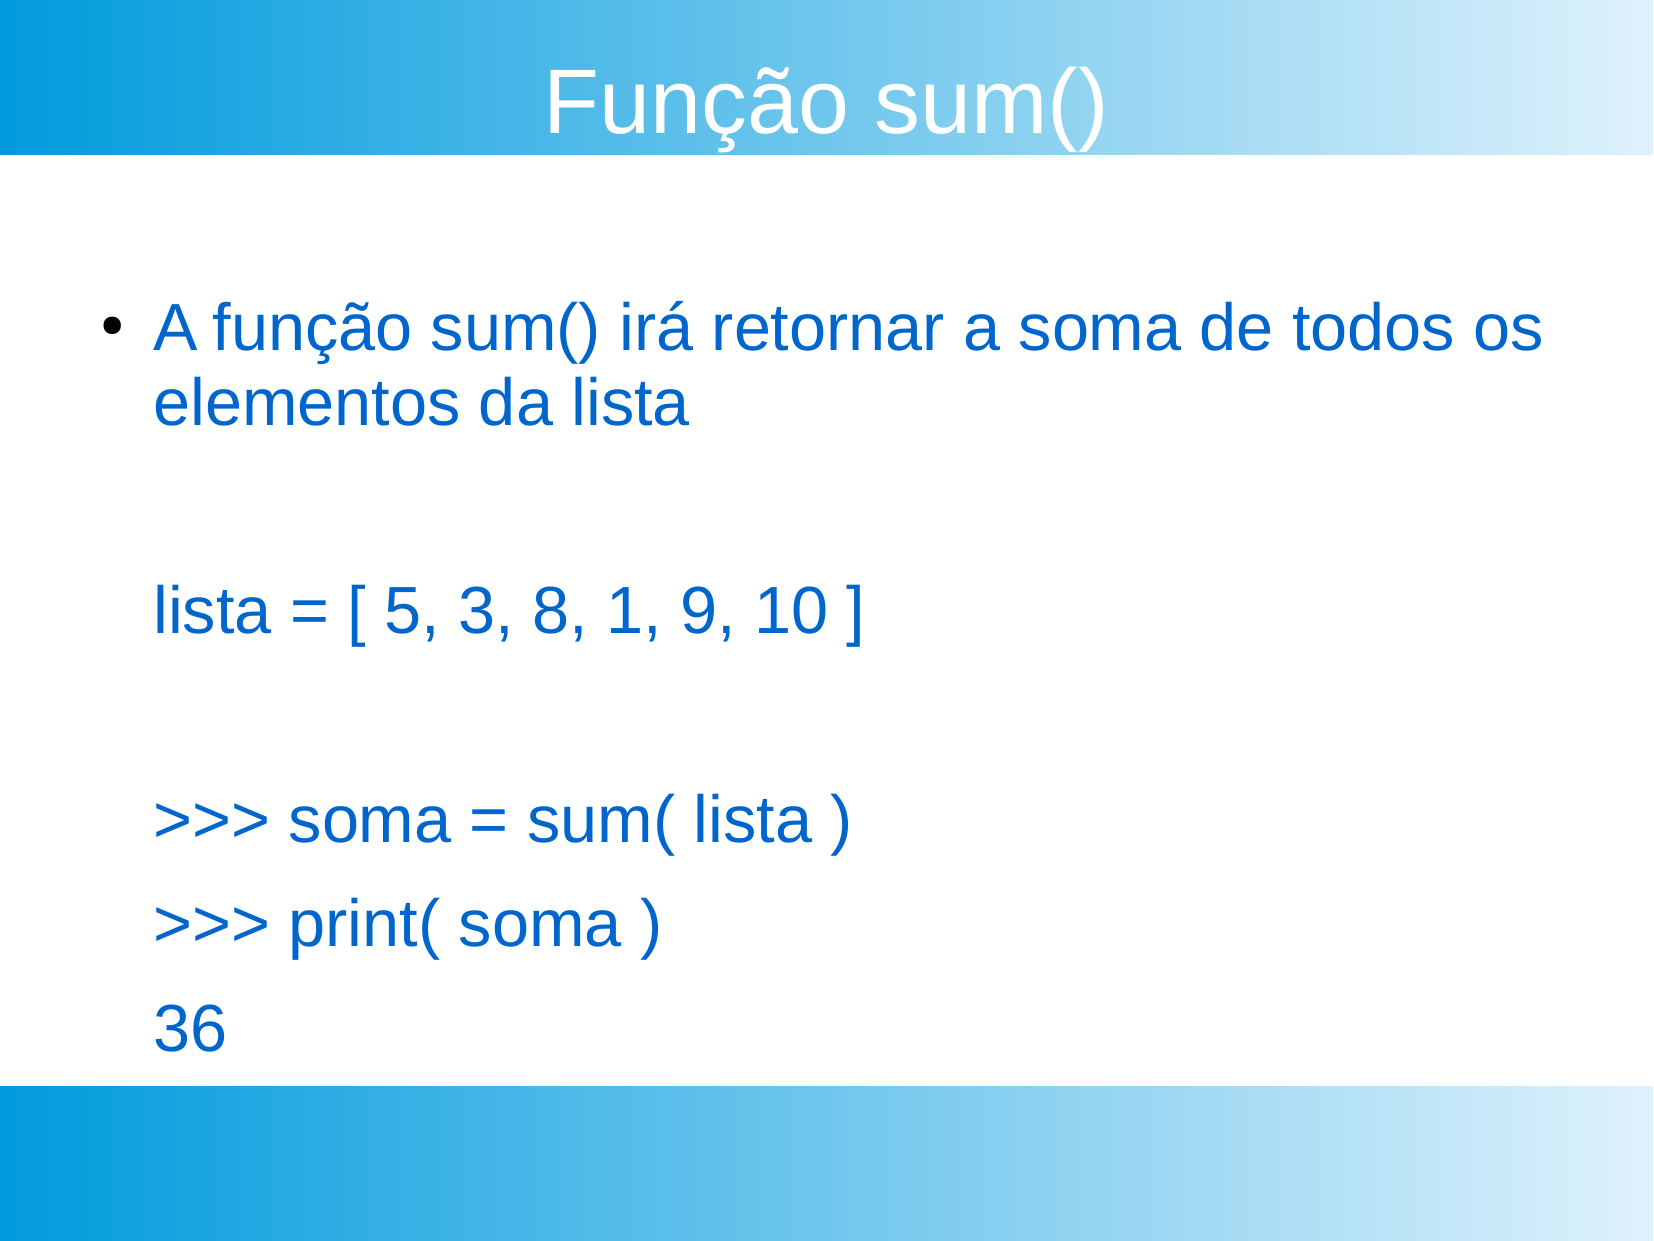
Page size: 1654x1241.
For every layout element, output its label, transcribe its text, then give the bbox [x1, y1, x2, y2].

title Função sum() [82, 49, 1571, 155]
list A função sum() irá retornar a soma de todos os elementos da lista lista = [ 5, 3, 8, 1, 9, 10 ] >>> soma = sum( lista ) >>> print( soma ) 36 [82, 290, 1571, 1010]
